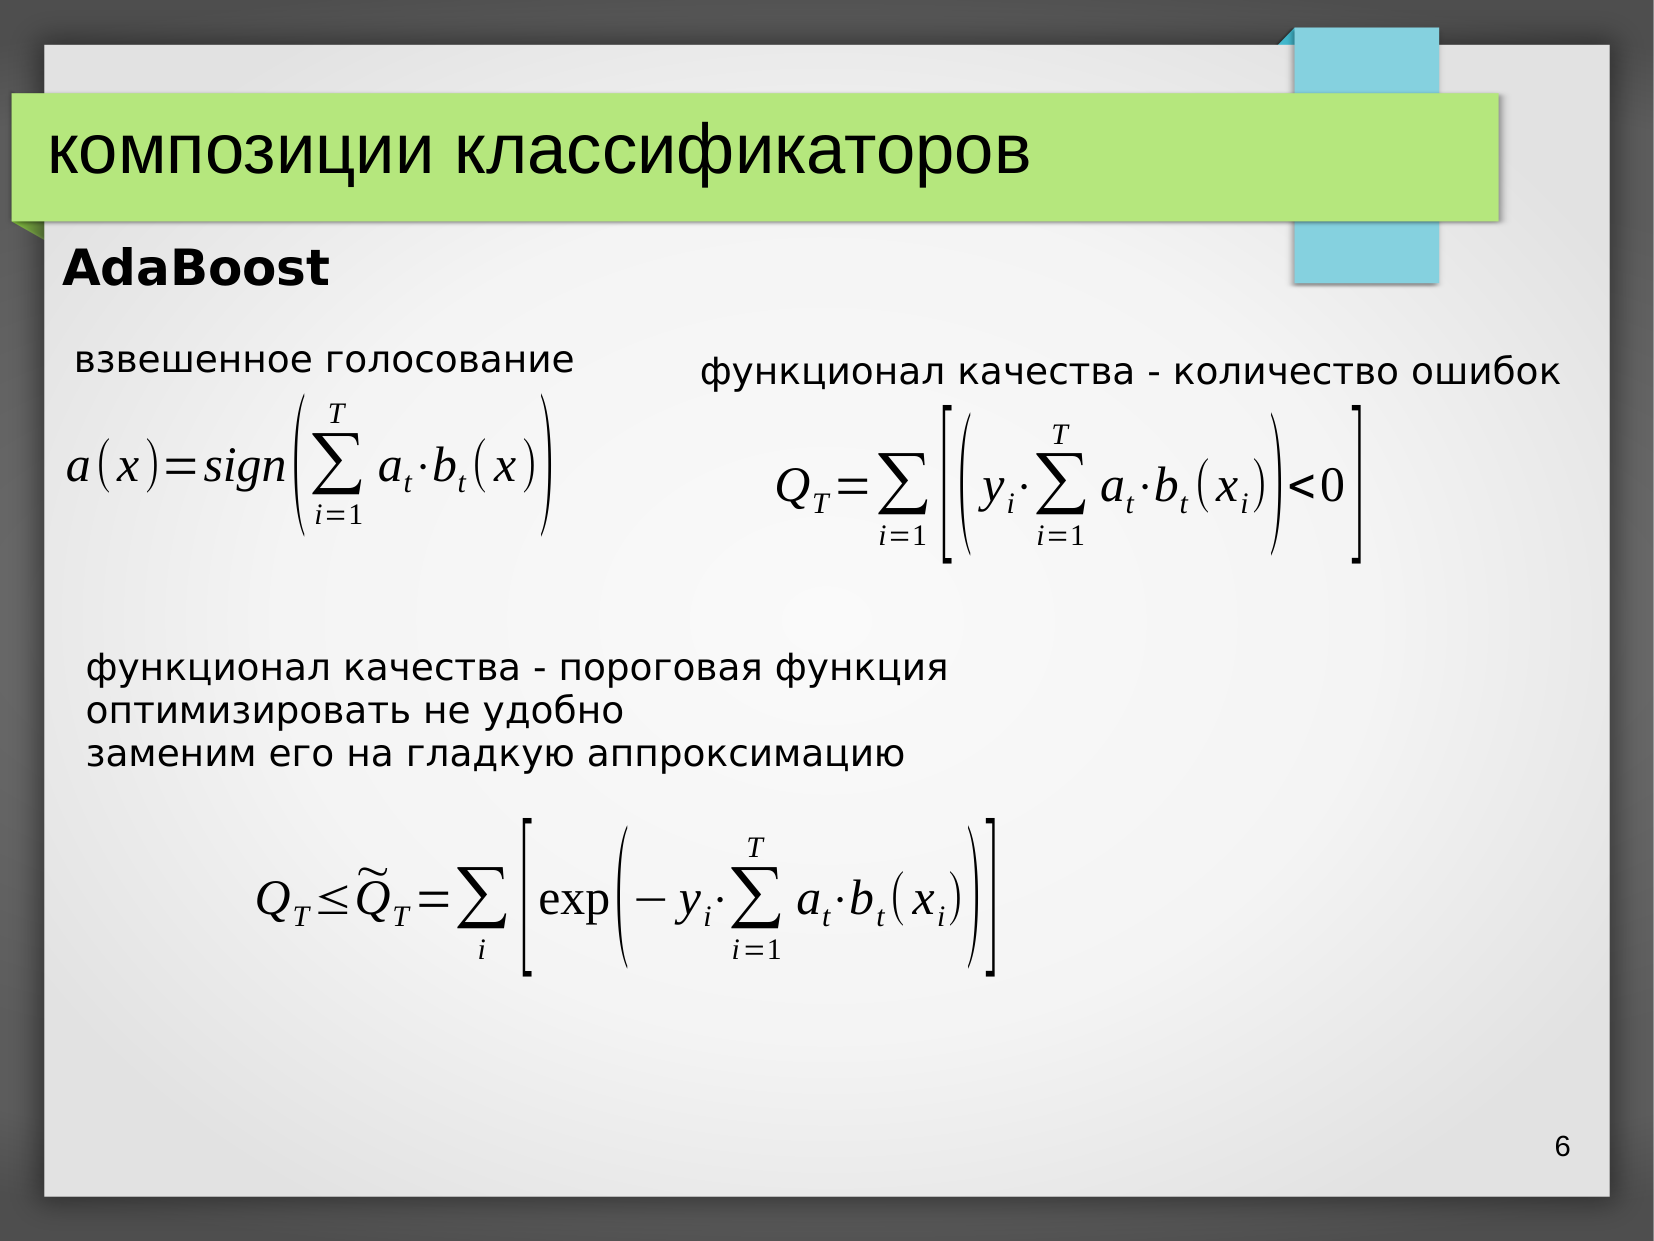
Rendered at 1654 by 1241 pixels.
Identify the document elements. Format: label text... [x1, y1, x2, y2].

picture [0, 0, 1654, 1241]
chart [59, 413, 562, 539]
text_box функционал качества - пороговая функция оптимизировать не удобно заменим его на гладкую аппроксимацию [70, 637, 1004, 784]
text_box взвешенное голосование [59, 330, 686, 413]
title композиции классификаторов [47, 109, 1501, 189]
chart [768, 414, 1371, 567]
text_box функционал качества - количество ошибок [685, 342, 1583, 414]
chart [249, 815, 1006, 981]
text_box AdaBoost [47, 231, 1075, 305]
